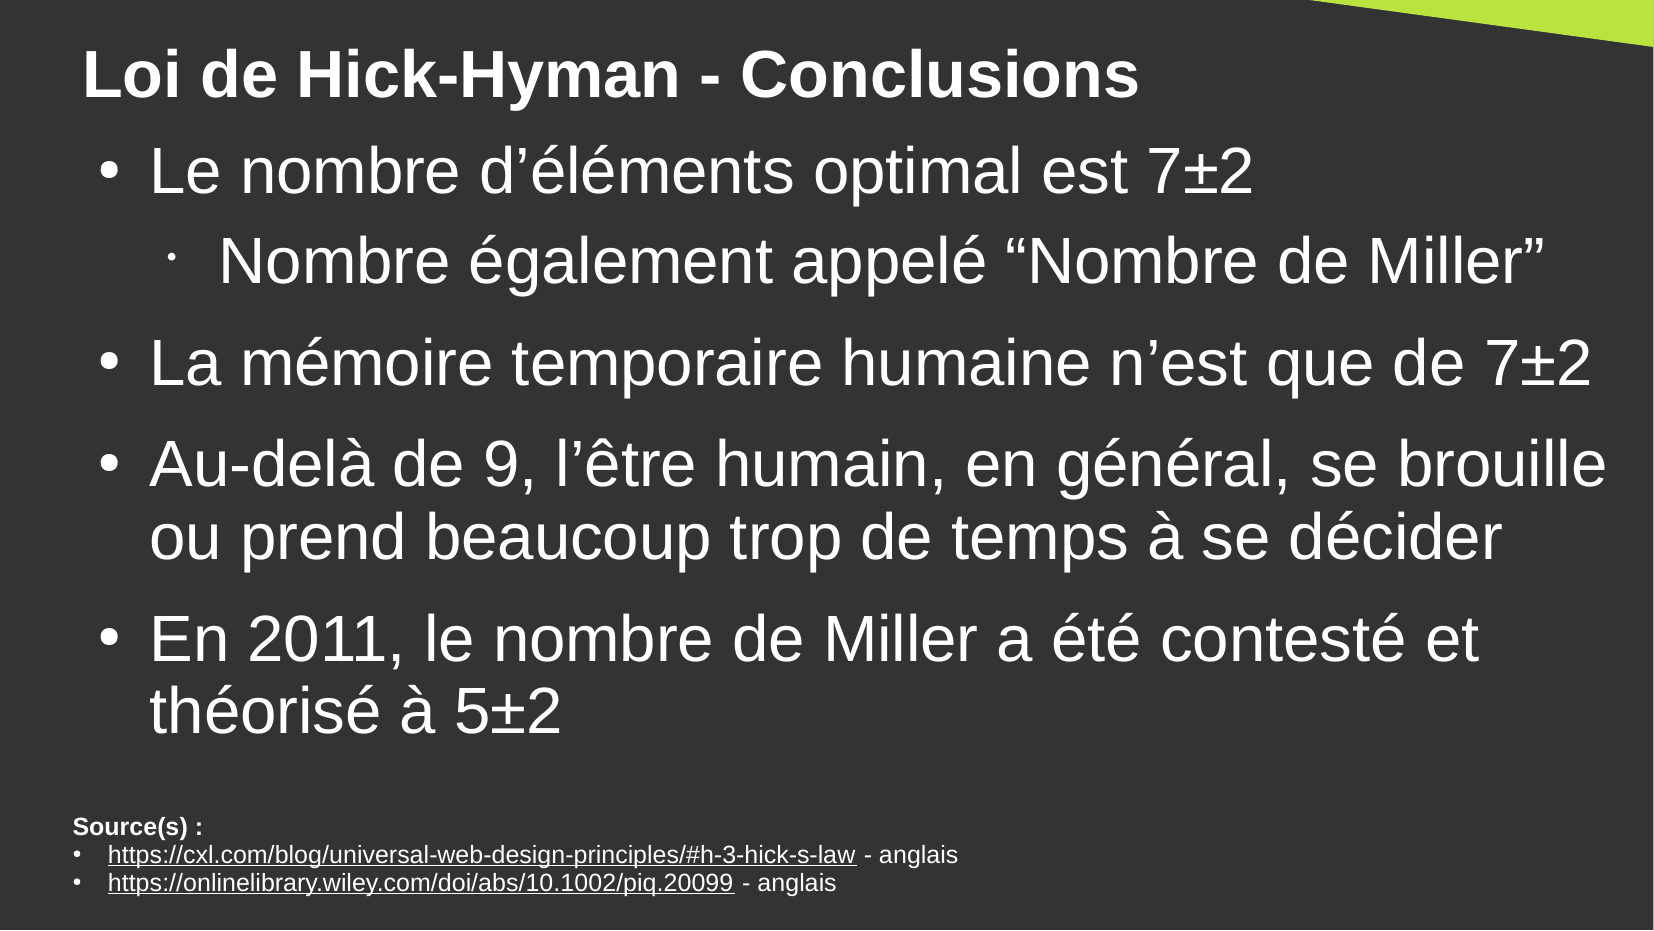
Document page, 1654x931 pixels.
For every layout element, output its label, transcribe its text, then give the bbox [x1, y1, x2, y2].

title Loi de Hick-Hyman - Conclusions [82, 37, 1252, 119]
text_box [1309, 0, 1654, 48]
list Le nombre d’éléments optimal est 7±2 Nombre également appelé “Nombre de Miller” La mémoire temporaire humaine n’est que de 7±2 Au-delà de 9, l’être humain, en général, se brouille ou prend beaucoup trop de temps à se décider En 2011, le nombre de Miller a été contesté et théorisé à 5±2 [80, 134, 1620, 803]
text_box Source(s) : https://cxl.com/blog/universal-web-design-principles/#h-3-hick-s-law - anglais https://onlinelibrary.wiley.com/doi/abs/10.1002/piq.20099 - anglais [57, 805, 1543, 905]
